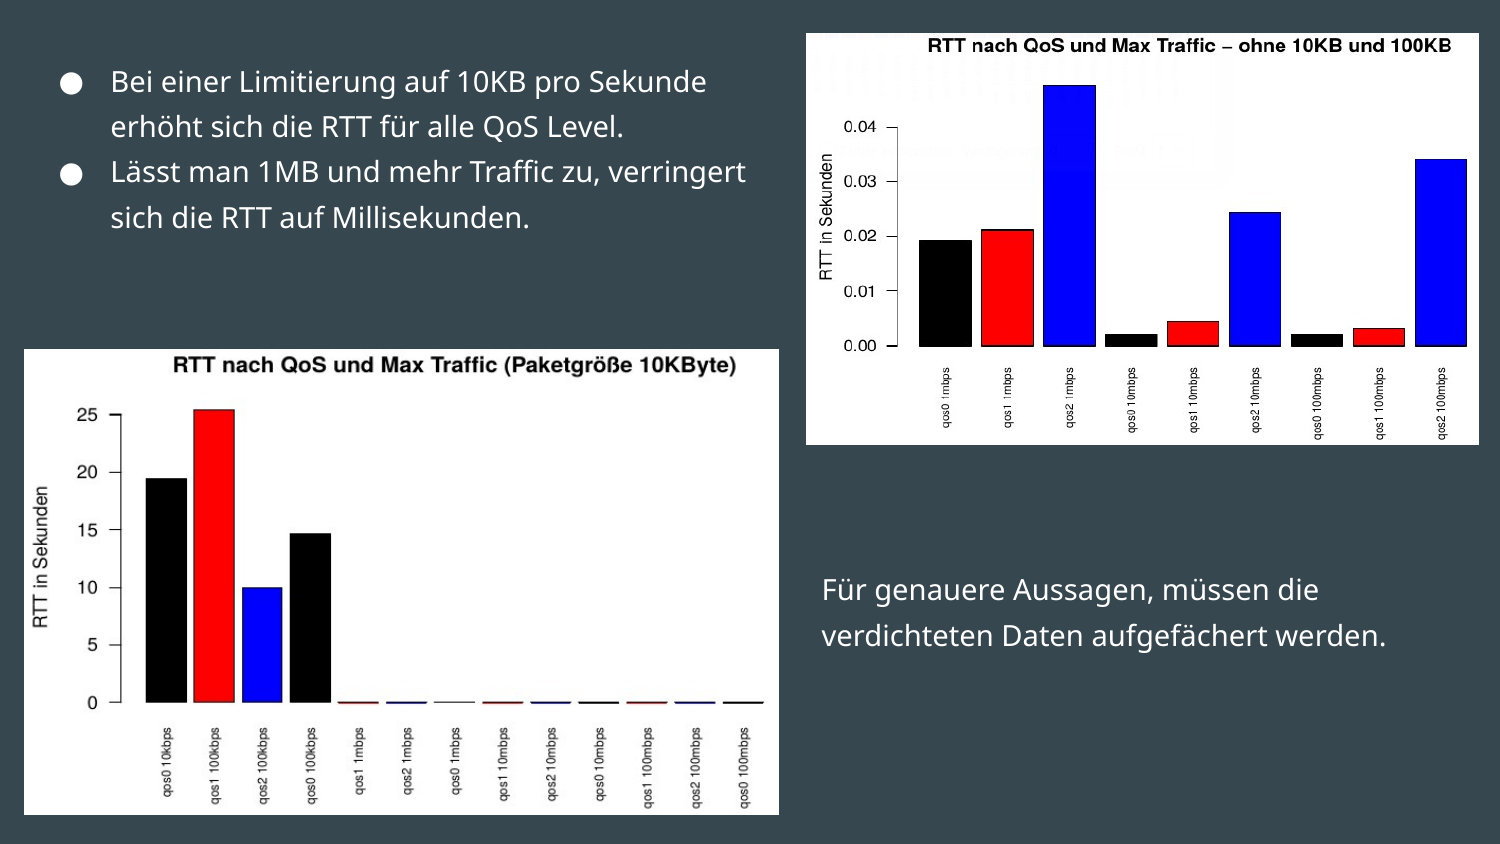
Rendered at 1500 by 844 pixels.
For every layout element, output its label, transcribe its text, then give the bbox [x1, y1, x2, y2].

list Bei einer Limitierung auf 10KB pro Sekunde erhöht sich die RTT für alle QoS Level. Lässt man 1MB und mehr Traffic zu, verringert sich die RTT auf Millisekunden. [20, 37, 783, 255]
list Für genauere Aussagen, müssen die verdichteten Daten aufgefächert werden. [806, 477, 1479, 743]
picture [24, 349, 779, 815]
picture [806, 33, 1479, 445]
